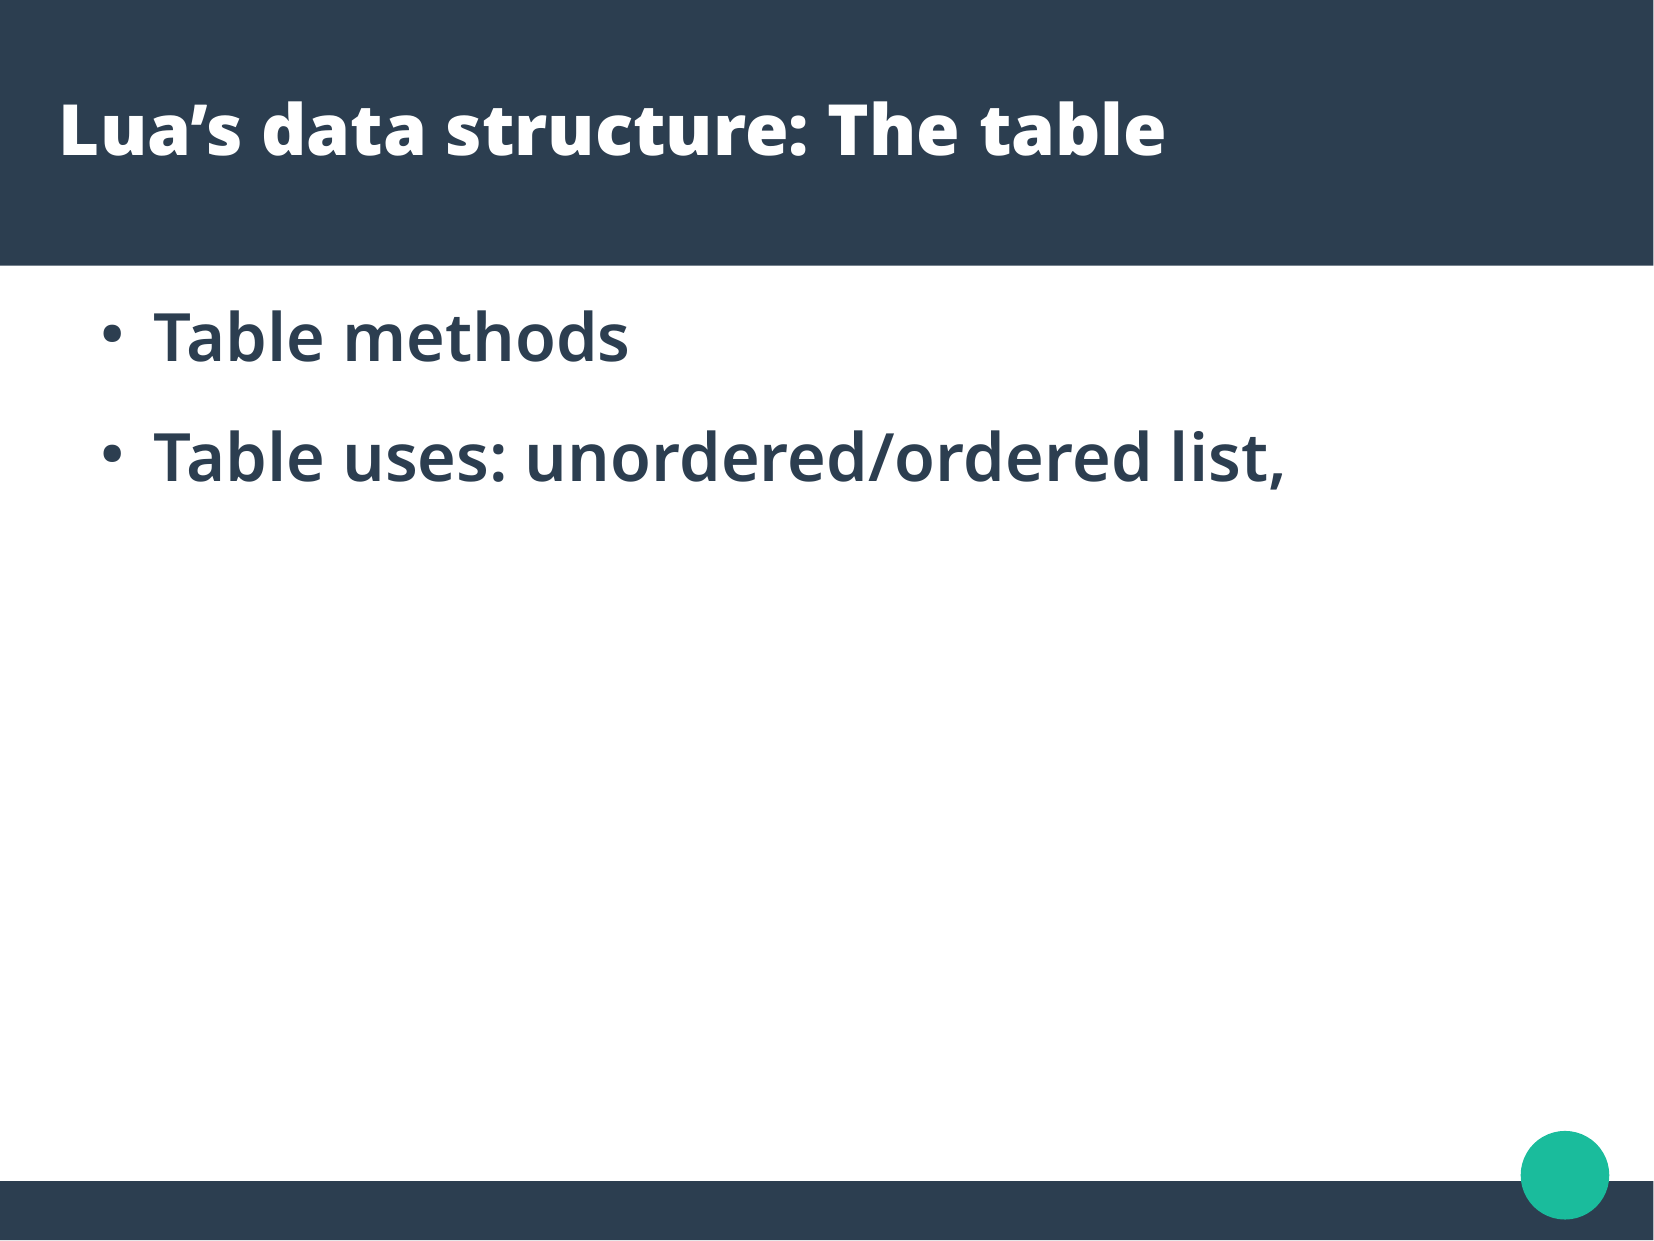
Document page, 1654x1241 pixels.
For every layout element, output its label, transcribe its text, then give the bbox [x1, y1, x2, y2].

list Table methods Table uses: unordered/ordered list, [82, 290, 1571, 1010]
title Lua’s data structure: The table [59, 49, 1595, 207]
